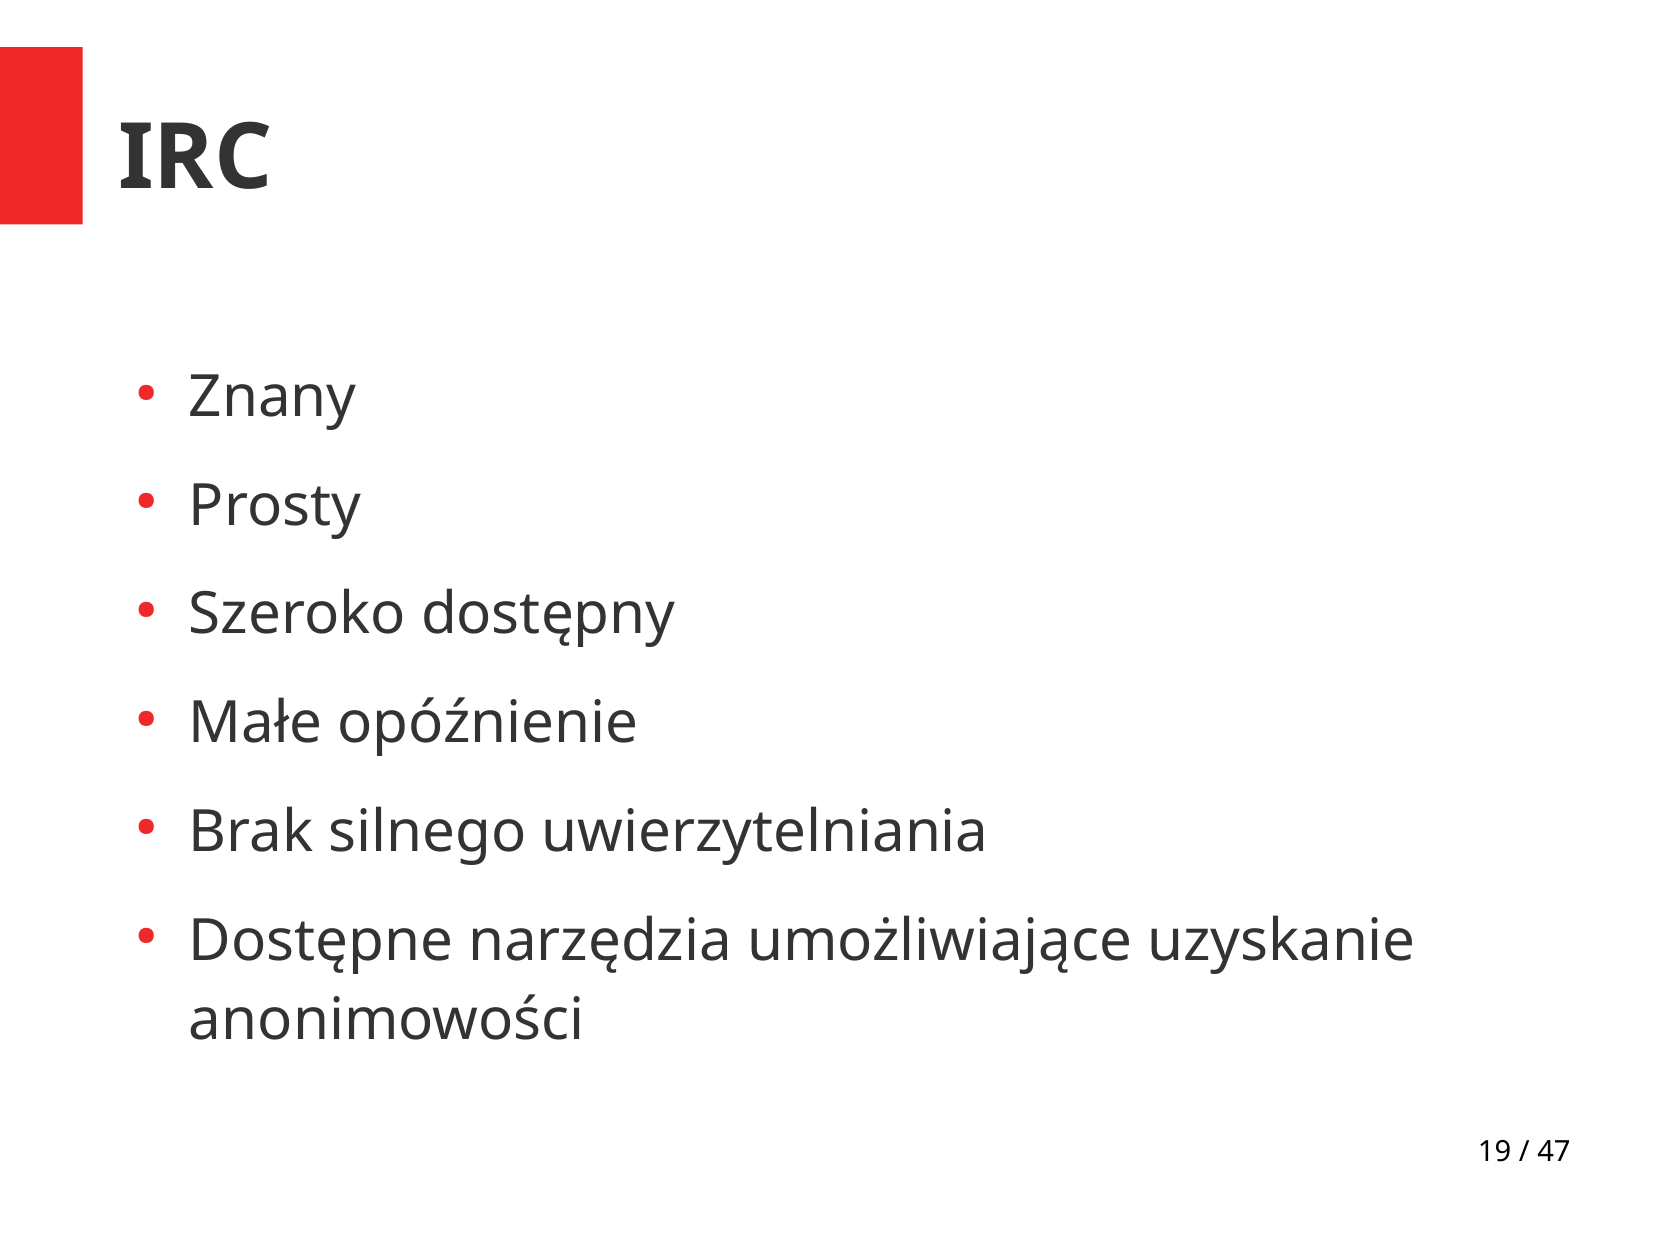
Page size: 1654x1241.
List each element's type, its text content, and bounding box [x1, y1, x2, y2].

list Znany Prosty Szeroko dostępny Małe opóźnienie Brak silnego uwierzytelniania Dostępne narzędzia umożliwiające uzyskanie anonimowości [118, 354, 1536, 1074]
title IRC [118, 49, 1571, 257]
